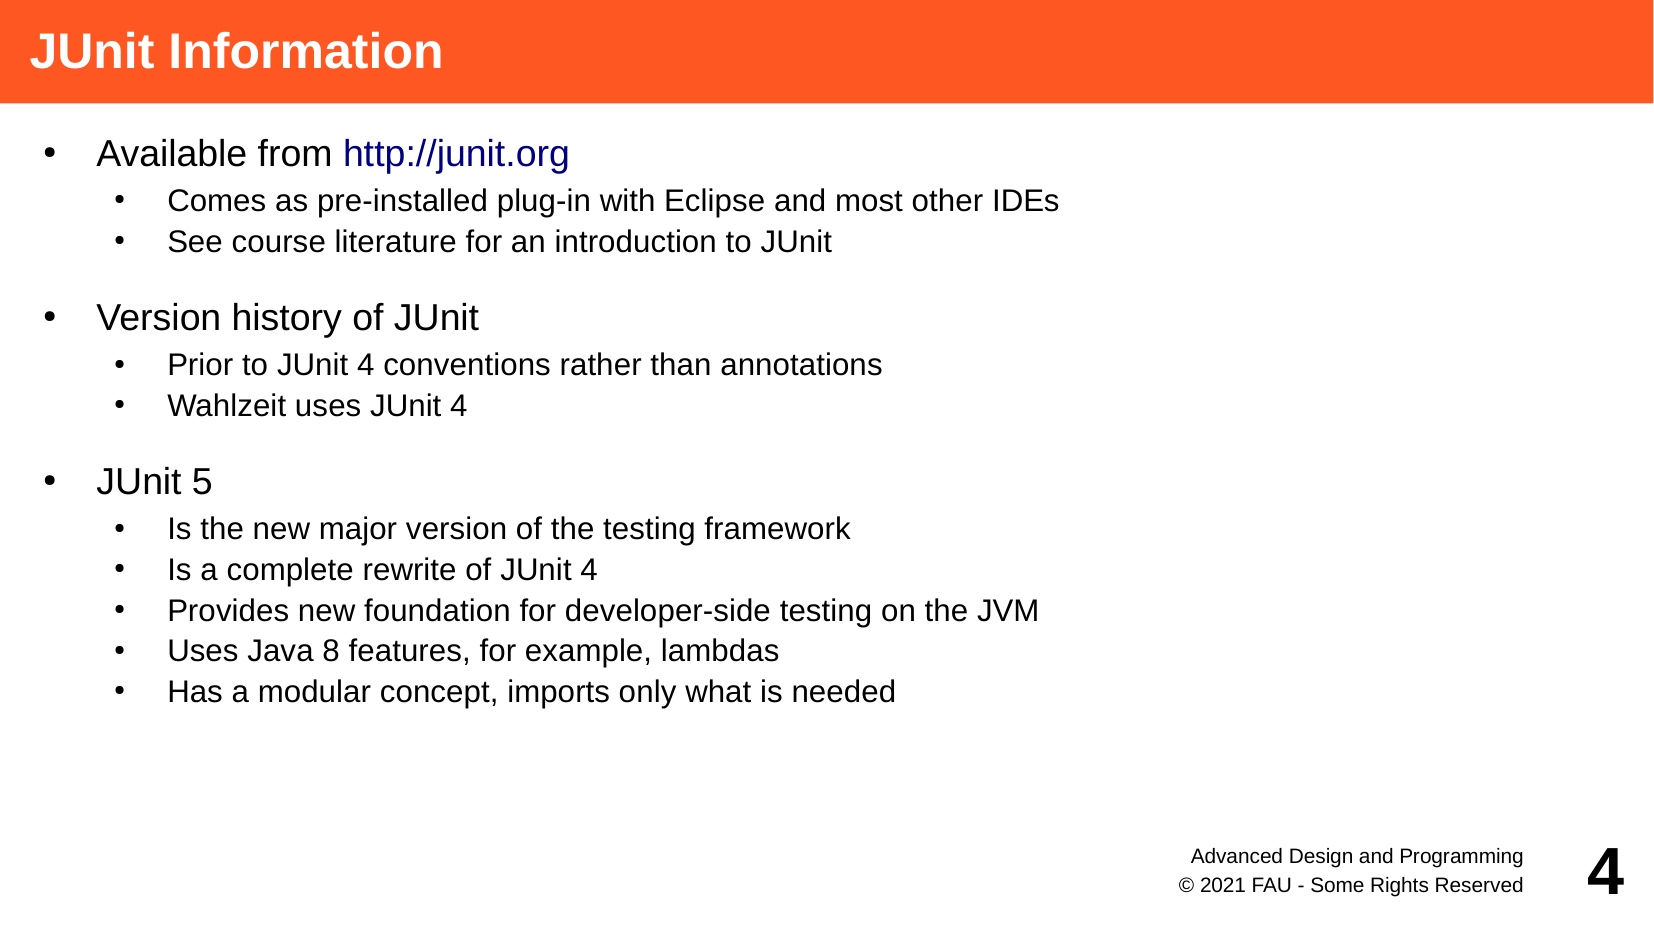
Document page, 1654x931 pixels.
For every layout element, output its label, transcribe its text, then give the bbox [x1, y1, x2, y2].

title JUnit Information [0, 0, 1654, 104]
list Available from http://junit.org Comes as pre-installed plug-in with Eclipse and most other IDEs See course literature for an introduction to JUnit Version history of JUnit Prior to JUnit 4 conventions rather than annotations Wahlzeit uses JUnit 4 JUnit 5 Is the new major version of the testing framework Is a complete rewrite of JUnit 4 Provides new foundation for developer-side testing on the JVM Uses Java 8 features, for example, lambdas Has a modular concept, imports only what is needed [25, 132, 1621, 826]
